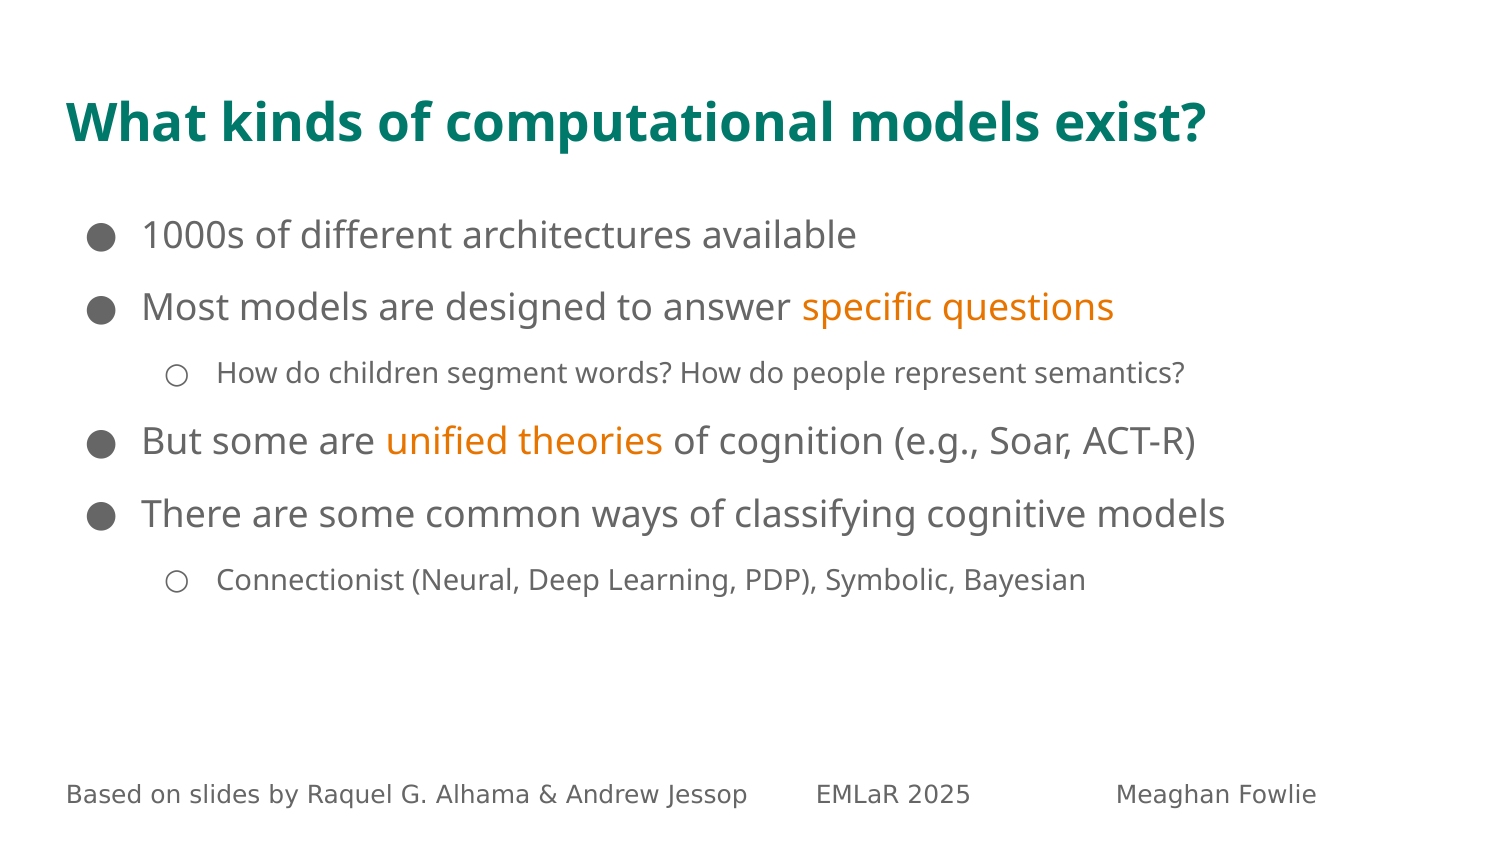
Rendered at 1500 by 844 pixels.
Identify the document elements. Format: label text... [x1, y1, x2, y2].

title What kinds of computational models exist? [51, 72, 1449, 167]
list 1000s of different architectures available Most models are designed to answer specific questions How do children segment words? How do people represent semantics? But some are unified theories of cognition (e.g., Soar, ACT-R) There are some common ways of classifying cognitive models Connectionist (Neural, Deep Learning, PDP), Symbolic, Bayesian [51, 189, 1366, 750]
